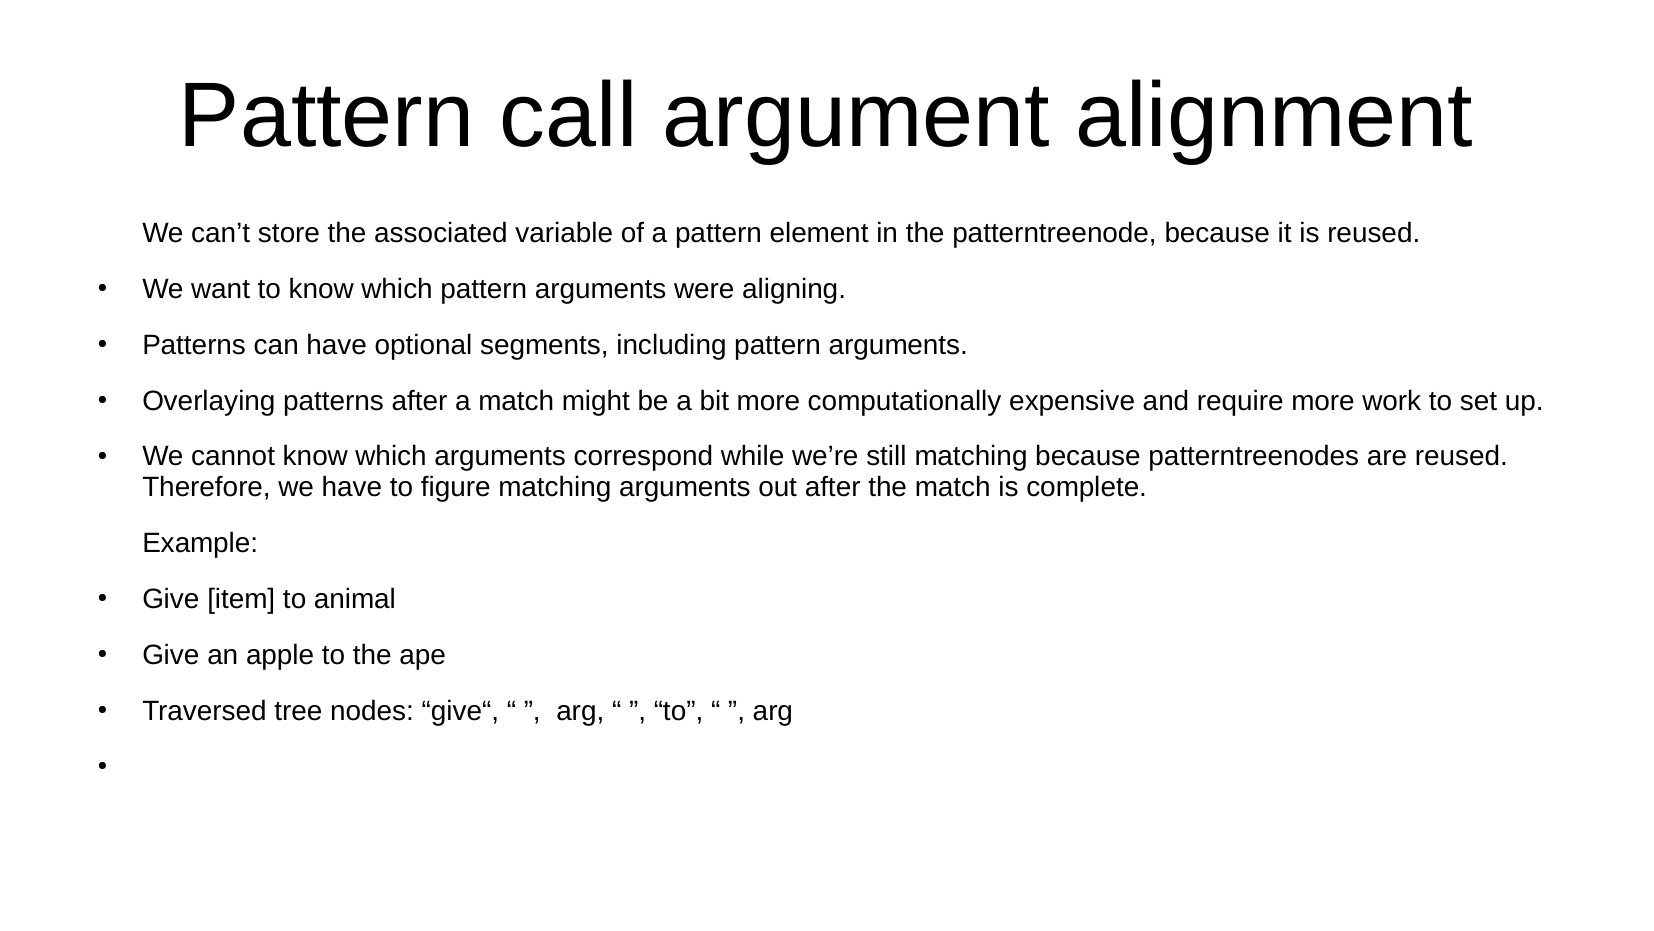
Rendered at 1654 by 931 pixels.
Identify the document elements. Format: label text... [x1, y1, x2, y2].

title Pattern call argument alignment [82, 37, 1571, 193]
list We can’t store the associated variable of a pattern element in the patterntreenode, because it is reused. We want to know which pattern arguments were aligning. Patterns can have optional segments, including pattern arguments. Overlaying patterns after a match might be a bit more computationally expensive and require more work to set up. We cannot know which arguments correspond while we’re still matching because patterntreenodes are reused. Therefore, we have to figure matching arguments out after the match is complete. Example: Give [item] to animal Give an apple to the ape Traversed tree nodes: “give“, “ ”, arg, “ ”, “to”, “ ”, arg [82, 217, 1571, 758]
